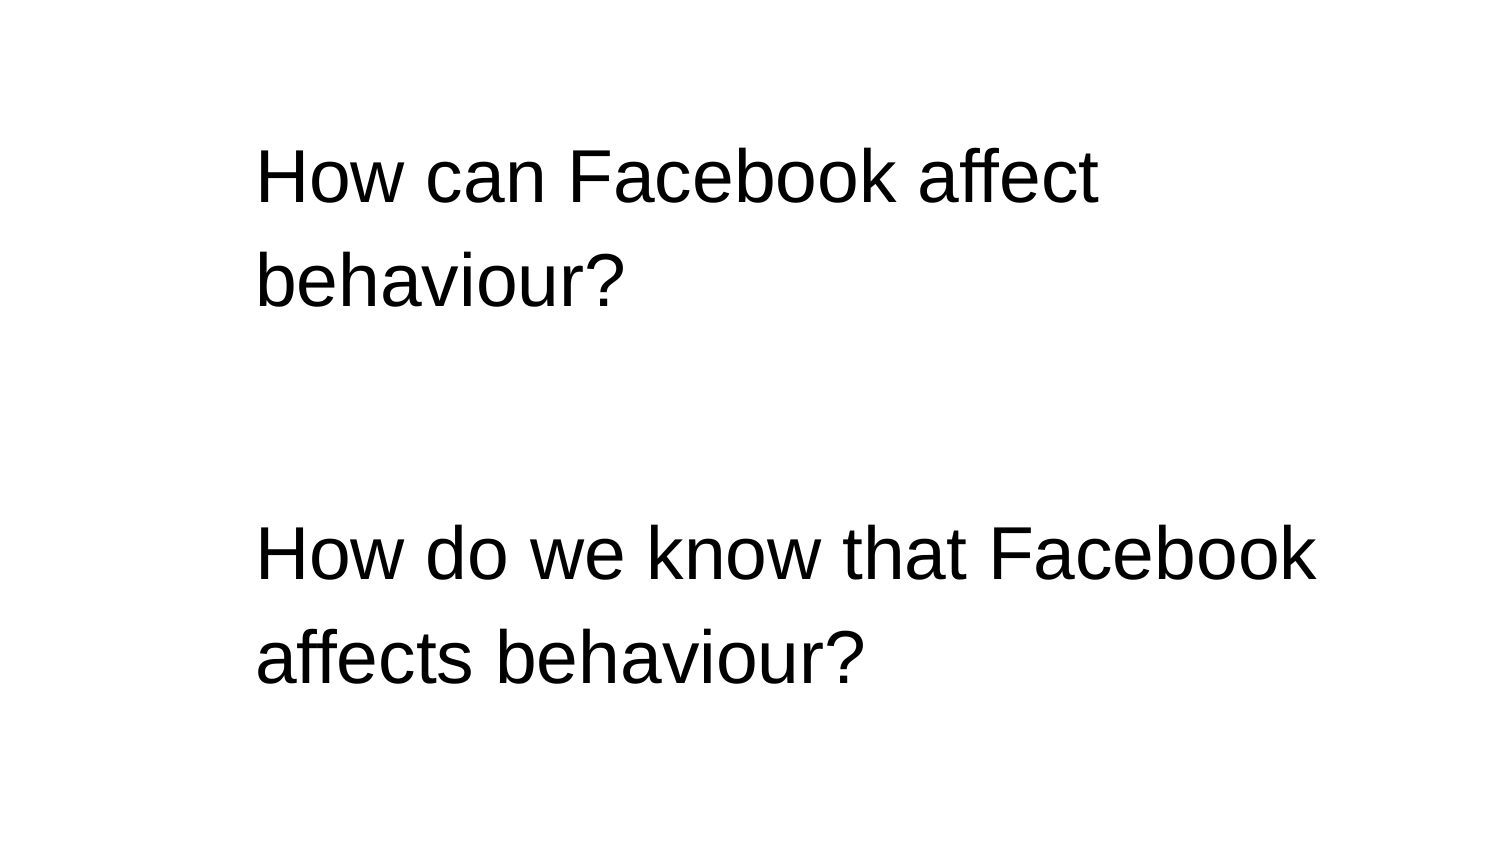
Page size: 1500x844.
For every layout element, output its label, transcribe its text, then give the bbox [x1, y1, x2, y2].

list How can Facebook affect behaviour? How do we know that Facebook affects behaviour? [240, 99, 1449, 750]
